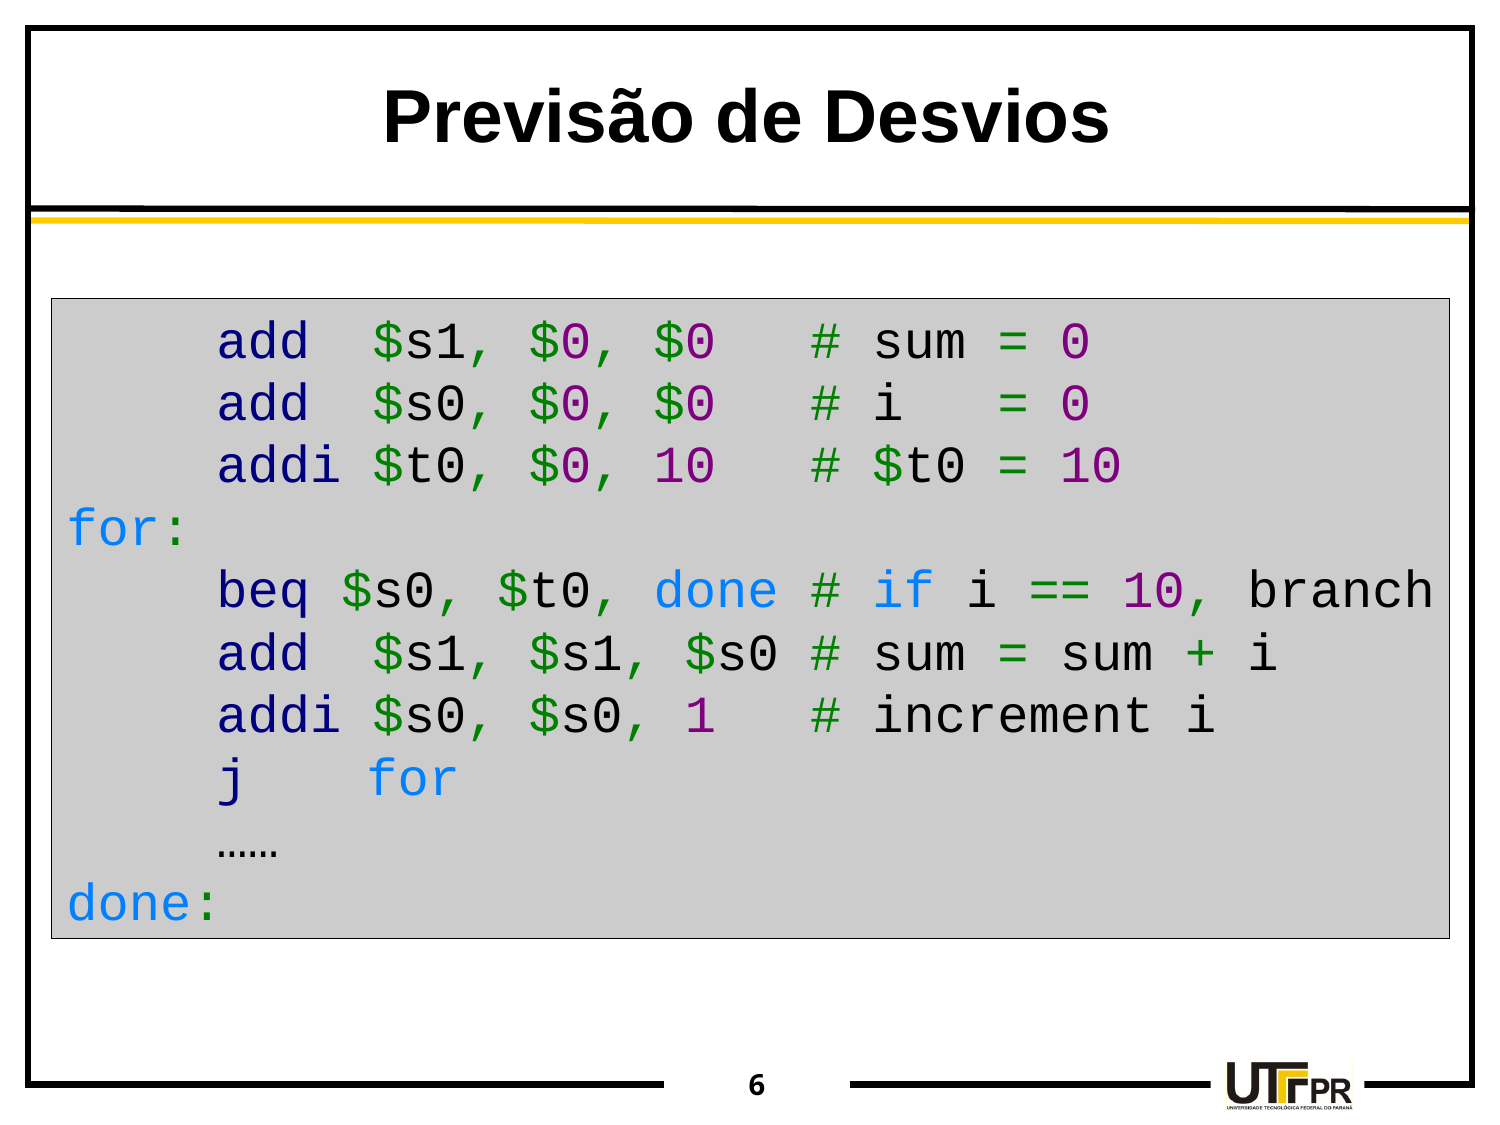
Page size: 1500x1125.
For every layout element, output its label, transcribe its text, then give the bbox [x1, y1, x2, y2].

picture [1226, 1062, 1353, 1110]
text_box add $s1, $0, $0 # sum = 0 add $s0, $0, $0 # i = 0 addi $t0, $0, 10 # $t0 = 10 for: beq $s0, $t0, done # if i == 10, branch add $s1, $s1, $s0 # sum = sum + i addi $s0, $s0, 1 # increment i j for …… done: [51, 298, 1450, 939]
title Previsão de Desvios [23, 35, 1471, 201]
